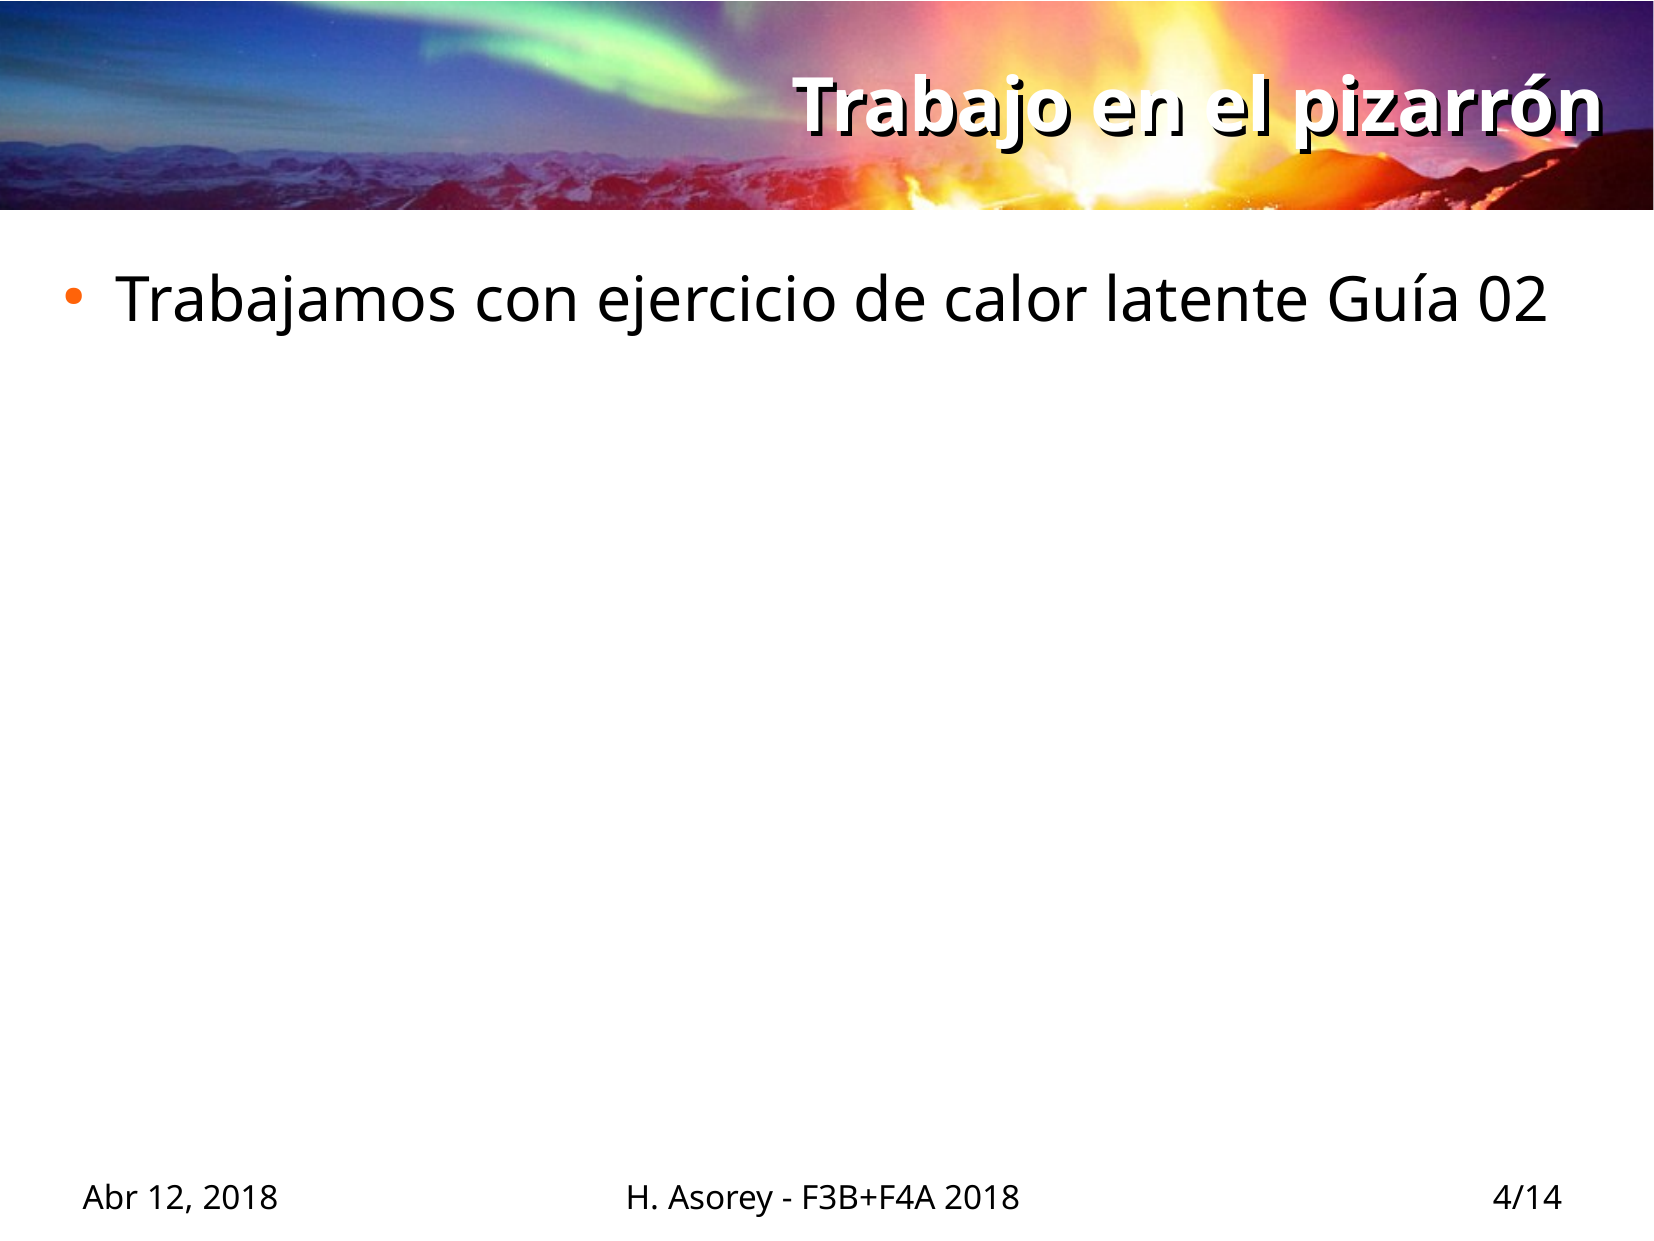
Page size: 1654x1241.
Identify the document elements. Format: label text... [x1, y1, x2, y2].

title Trabajo en el pizarrón [45, 15, 1606, 191]
picture [0, 1, 1654, 210]
list Trabajamos con ejercicio de calor latente Guía 02 [45, 255, 1606, 1156]
